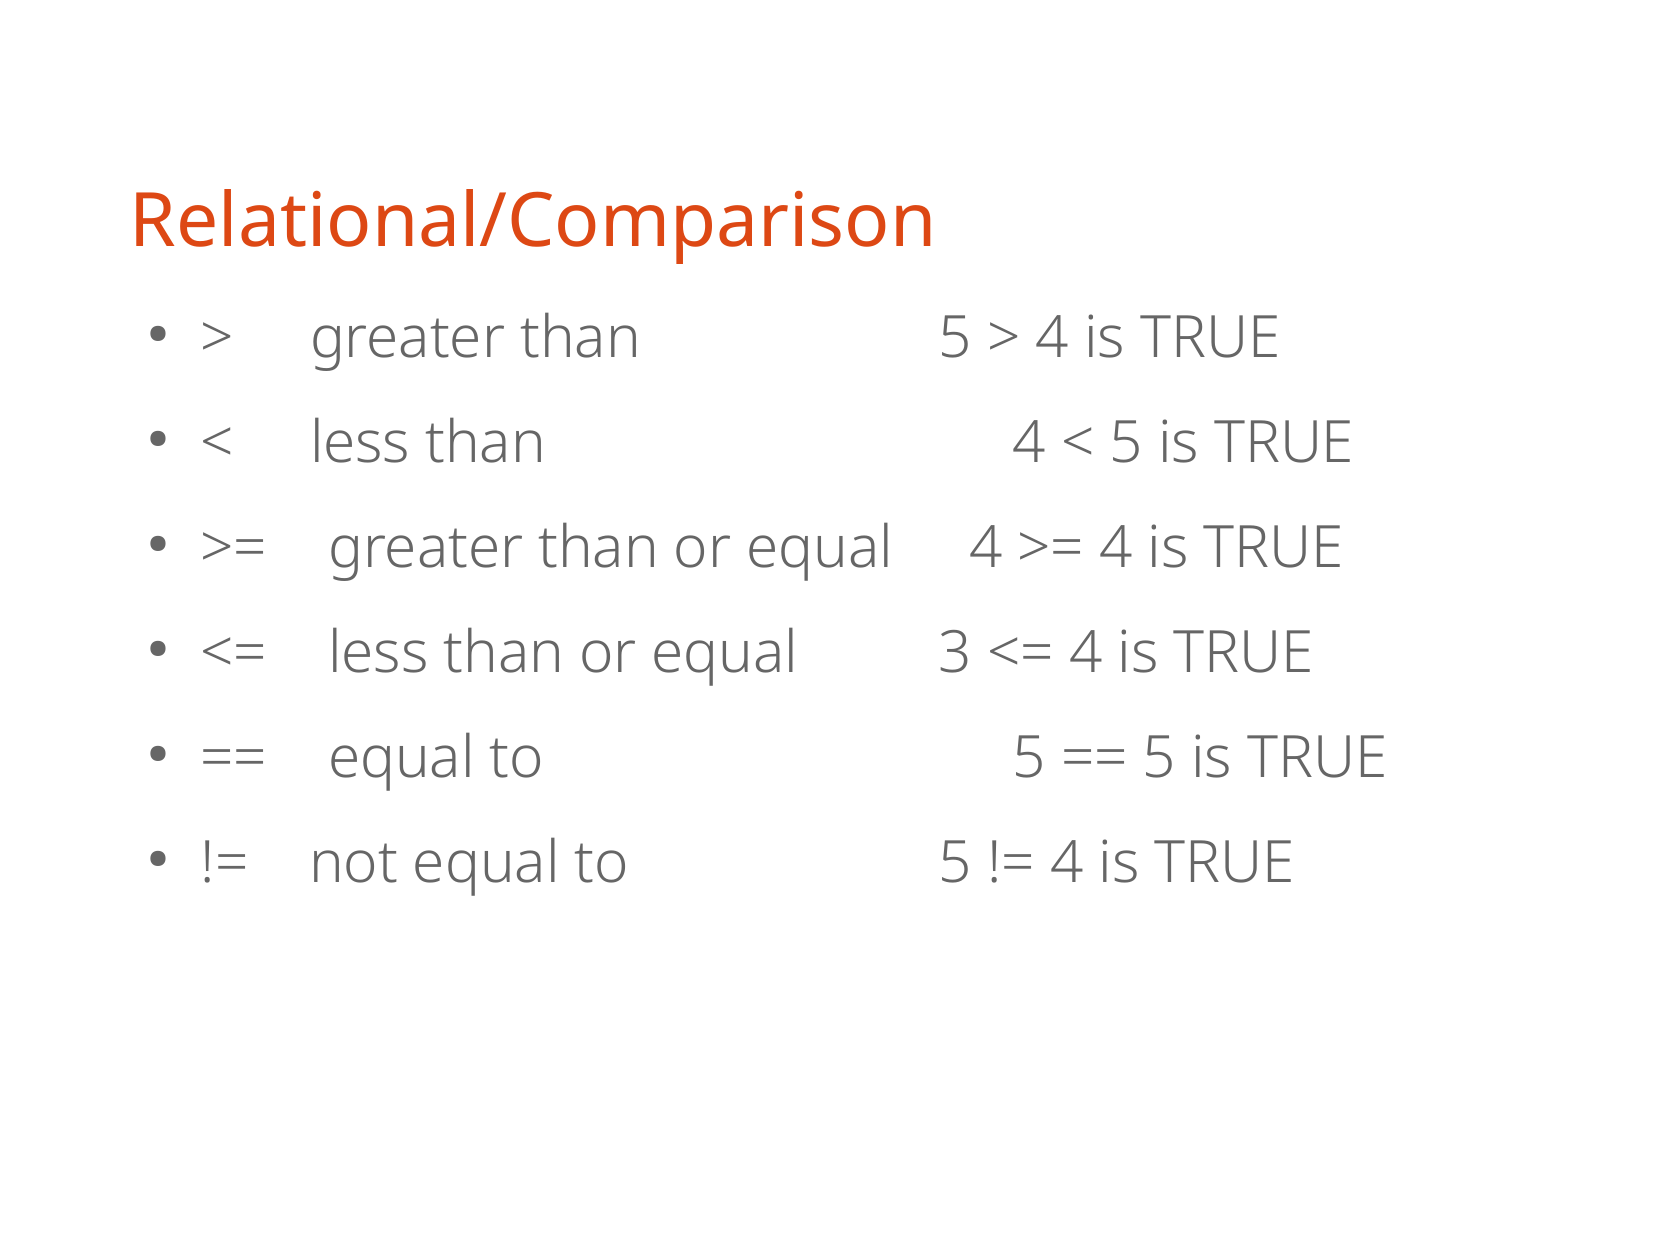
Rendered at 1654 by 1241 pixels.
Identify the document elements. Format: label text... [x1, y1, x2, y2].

title Relational/Comparison [129, 153, 1518, 281]
list > greater than 5 > 4 is TRUE < less than 4 < 5 is TRUE >= greater than or equal 4 >= 4 is TRUE <= less than or equal 3 <= 4 is TRUE == equal to 5 == 5 is TRUE != not equal to 5 != 4 is TRUE [129, 295, 1518, 1010]
